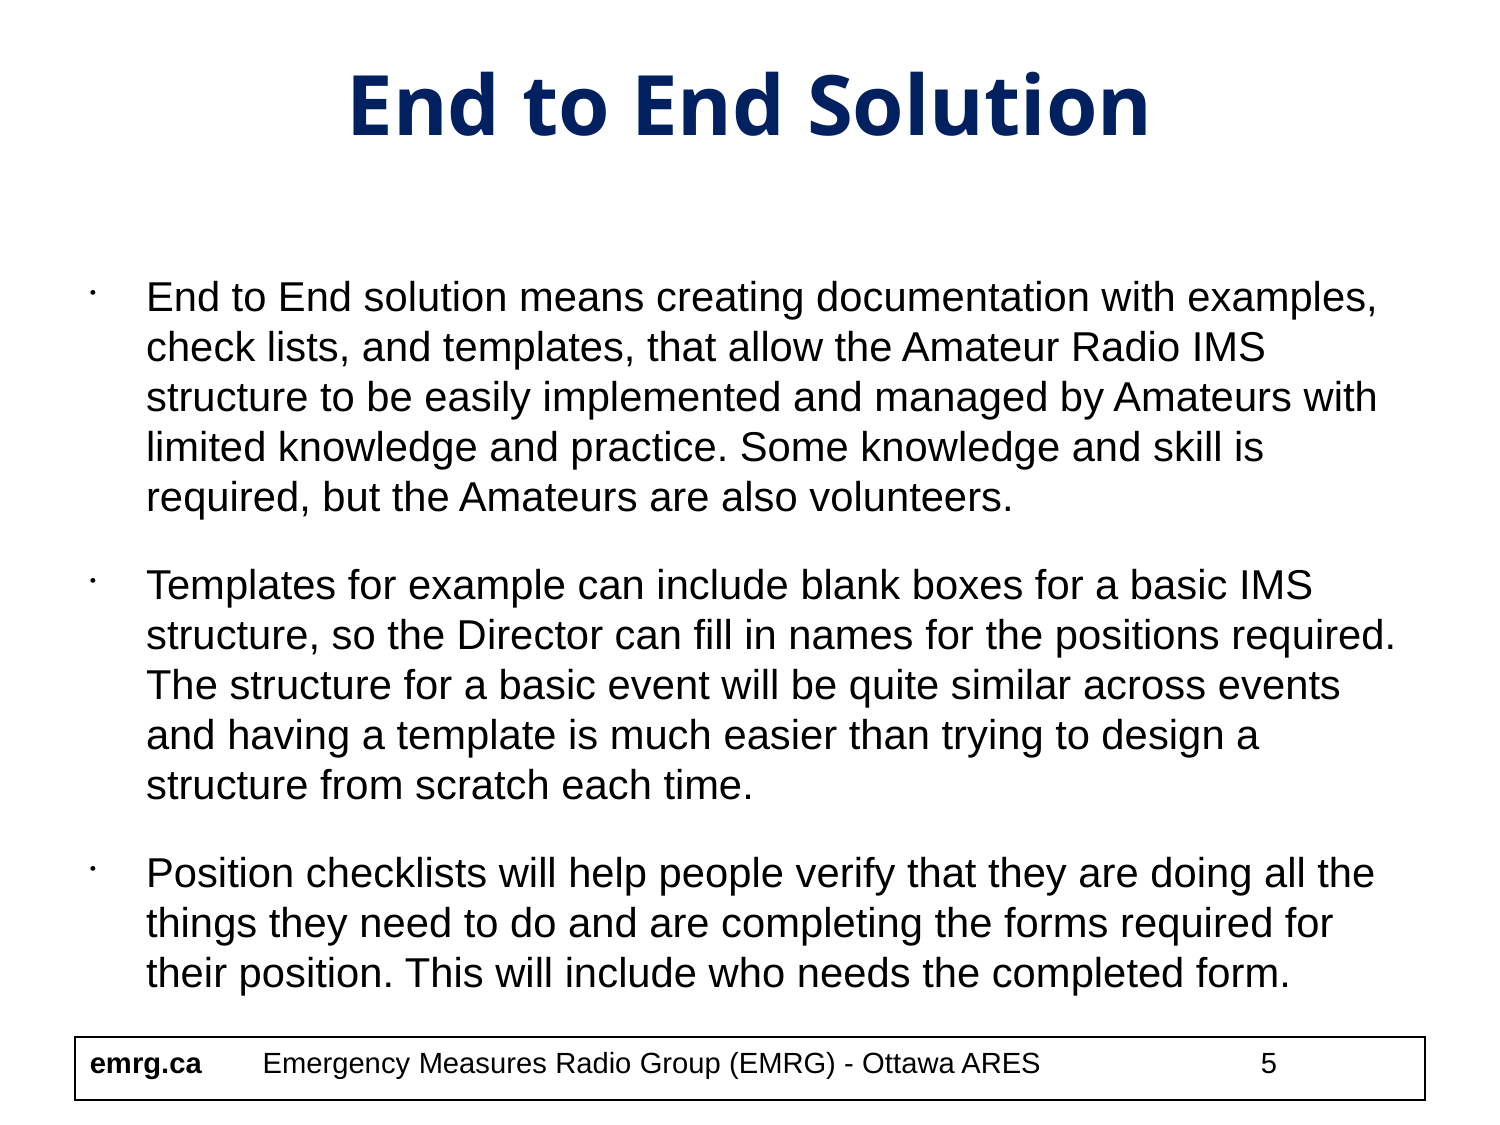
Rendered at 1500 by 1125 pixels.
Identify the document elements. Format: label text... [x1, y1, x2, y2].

footer Emergency Measures Radio Group (EMRG) - Ottawa ARES [247, 1037, 1238, 1103]
title End to End Solution [75, 45, 1425, 233]
list End to End solution means creating documentation with examples, check lists, and templates, that allow the Amateur Radio IMS structure to be easily implemented and managed by Amateurs with limited knowledge and practice. Some knowledge and skill is required, but the Amateurs are also volunteers. Templates for example can include blank boxes for a basic IMS structure, so the Director can fill in names for the positions required. The structure for a basic event will be quite similar across events and having a template is much easier than trying to design a structure from scratch each time. Position checklists will help people verify that they are doing all the things they need to do and are completing the forms required for their position. This will include who needs the completed form. [75, 262, 1425, 1005]
slide_number <number> [1246, 1037, 1425, 1103]
